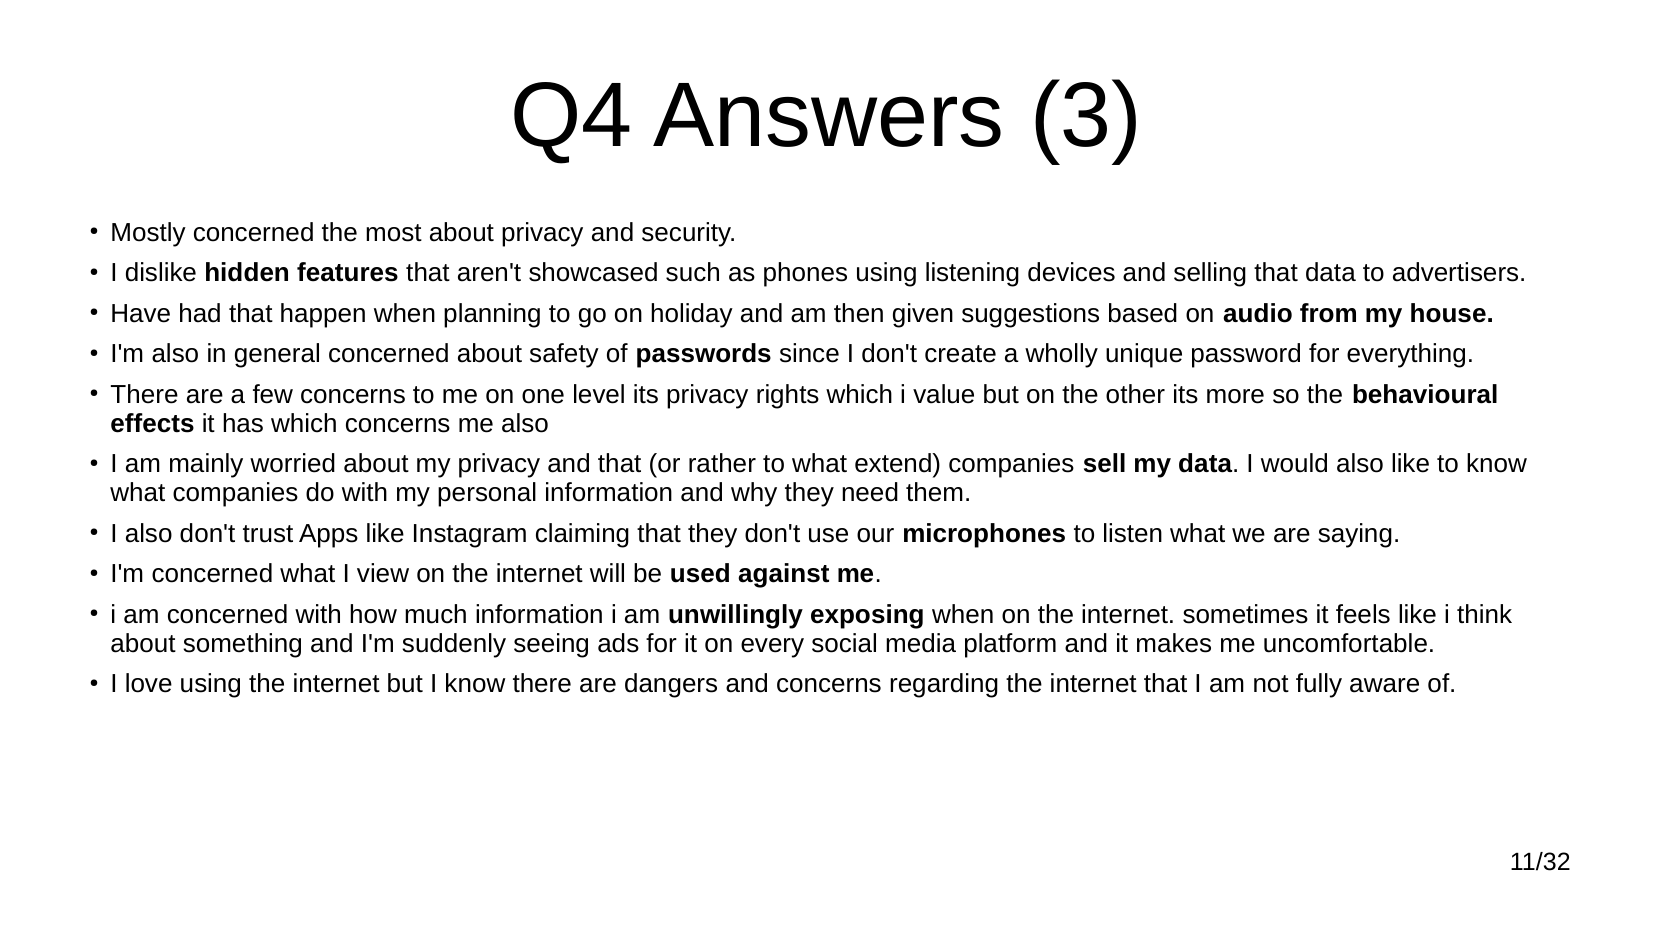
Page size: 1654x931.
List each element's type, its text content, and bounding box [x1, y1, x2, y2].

list Mostly concerned the most about privacy and security. I dislike hidden features that aren't showcased such as phones using listening devices and selling that data to advertisers. Have had that happen when planning to go on holiday and am then given suggestions based on audio from my house. I'm also in general concerned about safety of passwords since I don't create a wholly unique password for everything. There are a few concerns to me on one level its privacy rights which i value but on the other its more so the behavioural effects it has which concerns me also I am mainly worried about my privacy and that (or rather to what extend) companies sell my data. I would also like to know what companies do with my personal information and why they need them. I also don't trust Apps like Instagram claiming that they don't use our microphones to listen what we are saying. I'm concerned what I view on the internet will be used against me. i am concerned with how much information i am unwillingly exposing when on the internet. sometimes it feels like i think about something and I'm suddenly seeing ads for it on every social media platform and it makes me uncomfortable. I love using the internet but I know there are dangers and concerns regarding the internet that I am not fully aware of. [82, 217, 1571, 758]
title Q4 Answers (3) [82, 37, 1571, 193]
